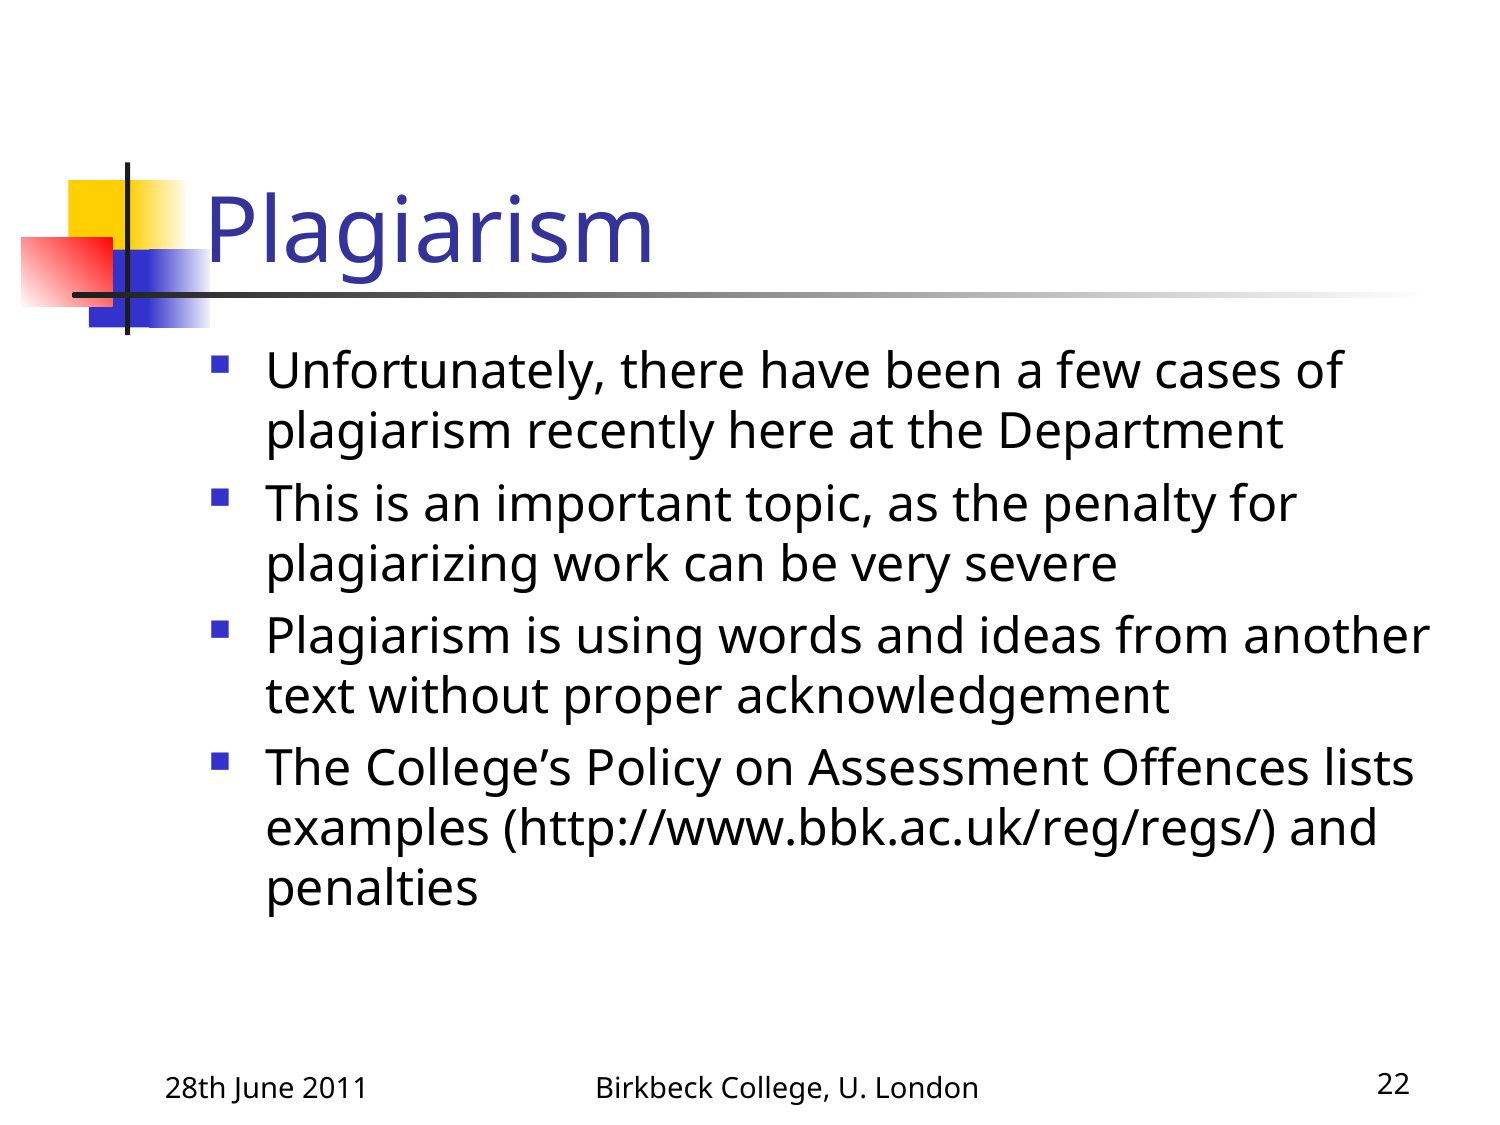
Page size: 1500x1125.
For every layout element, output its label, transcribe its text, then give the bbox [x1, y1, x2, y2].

text_box Birkbeck College, U. London [549, 1037, 1026, 1113]
list Unfortunately, there have been a few cases of plagiarism recently here at the Department This is an important topic, as the penalty for plagiarizing work can be very severe Plagiarism is using words and ideas from another text without proper acknowledgement The College’s Policy on Assessment Offences lists examples (http://www.bbk.ac.uk/reg/regs/) and penalties [193, 331, 1469, 1007]
text_box 28th June 2011 [150, 1037, 463, 1113]
text_box <number> [1112, 1037, 1426, 1113]
title Plagiarism [188, 101, 1468, 289]
